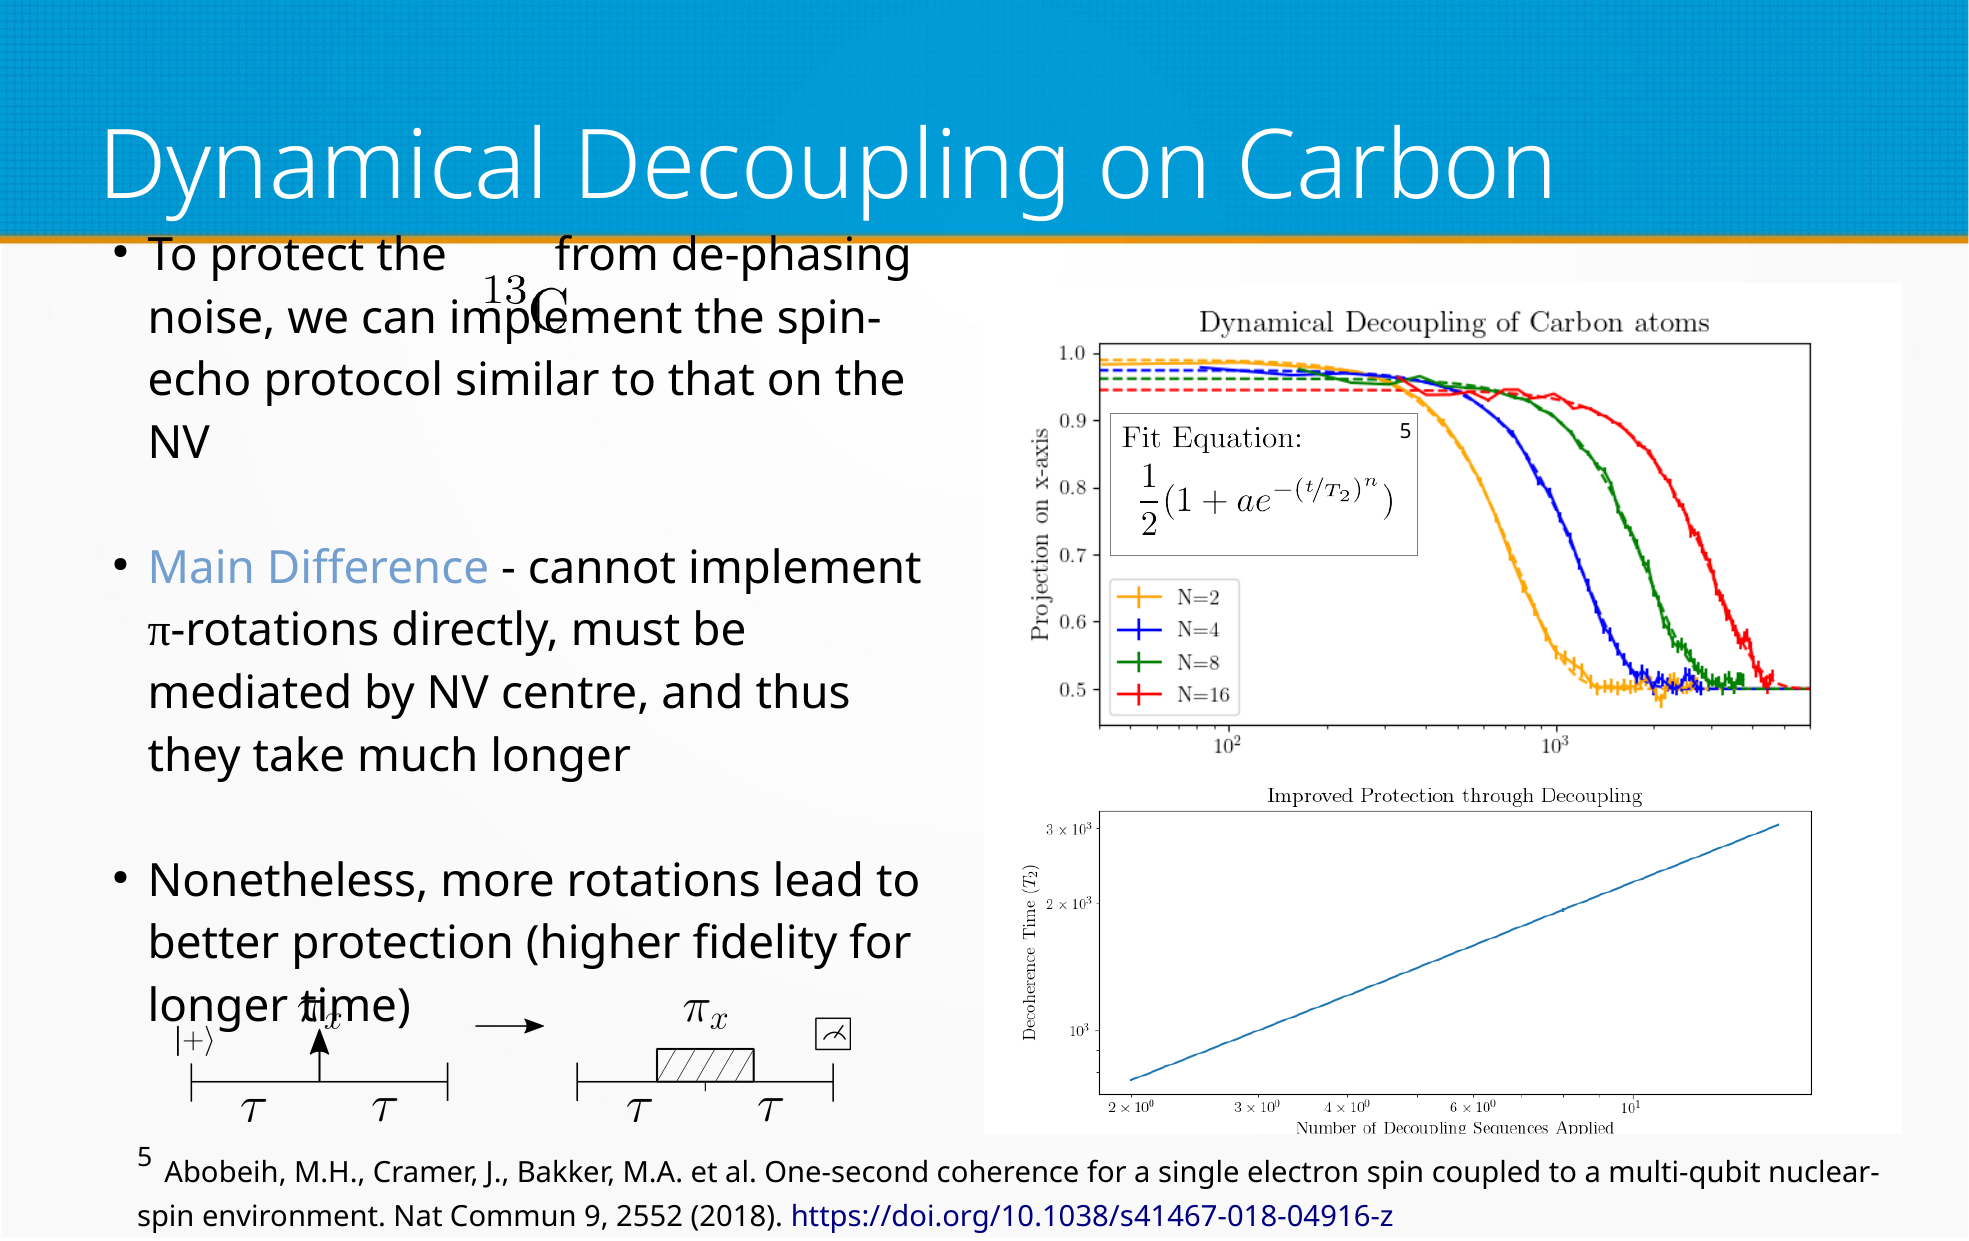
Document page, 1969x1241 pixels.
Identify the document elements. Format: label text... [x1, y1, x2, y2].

title Dynamical Decoupling on Carbon [98, 19, 1870, 227]
text_box 5 [1393, 412, 1489, 449]
picture [0, 233, 1969, 1241]
text_box 5 Abobeih, M.H., Cramer, J., Bakker, M.A. et al. One-second coherence for a single electron spin coupled to a multi-qubit nuclear-spin environment. Nat Commun 9, 2552 (2018). https://doi.org/10.1038/s41467-018-04916-z [131, 1133, 1903, 1235]
text_box To protect the from de-phasing noise, we can implement the spin-echo protocol similar to that on the NV Main Difference - cannot implement π-rotations directly, must be mediated by NV centre, and thus they take much longer Nonetheless, more rotations lead to better protection (higher fidelity for longer time) [106, 275, 957, 981]
